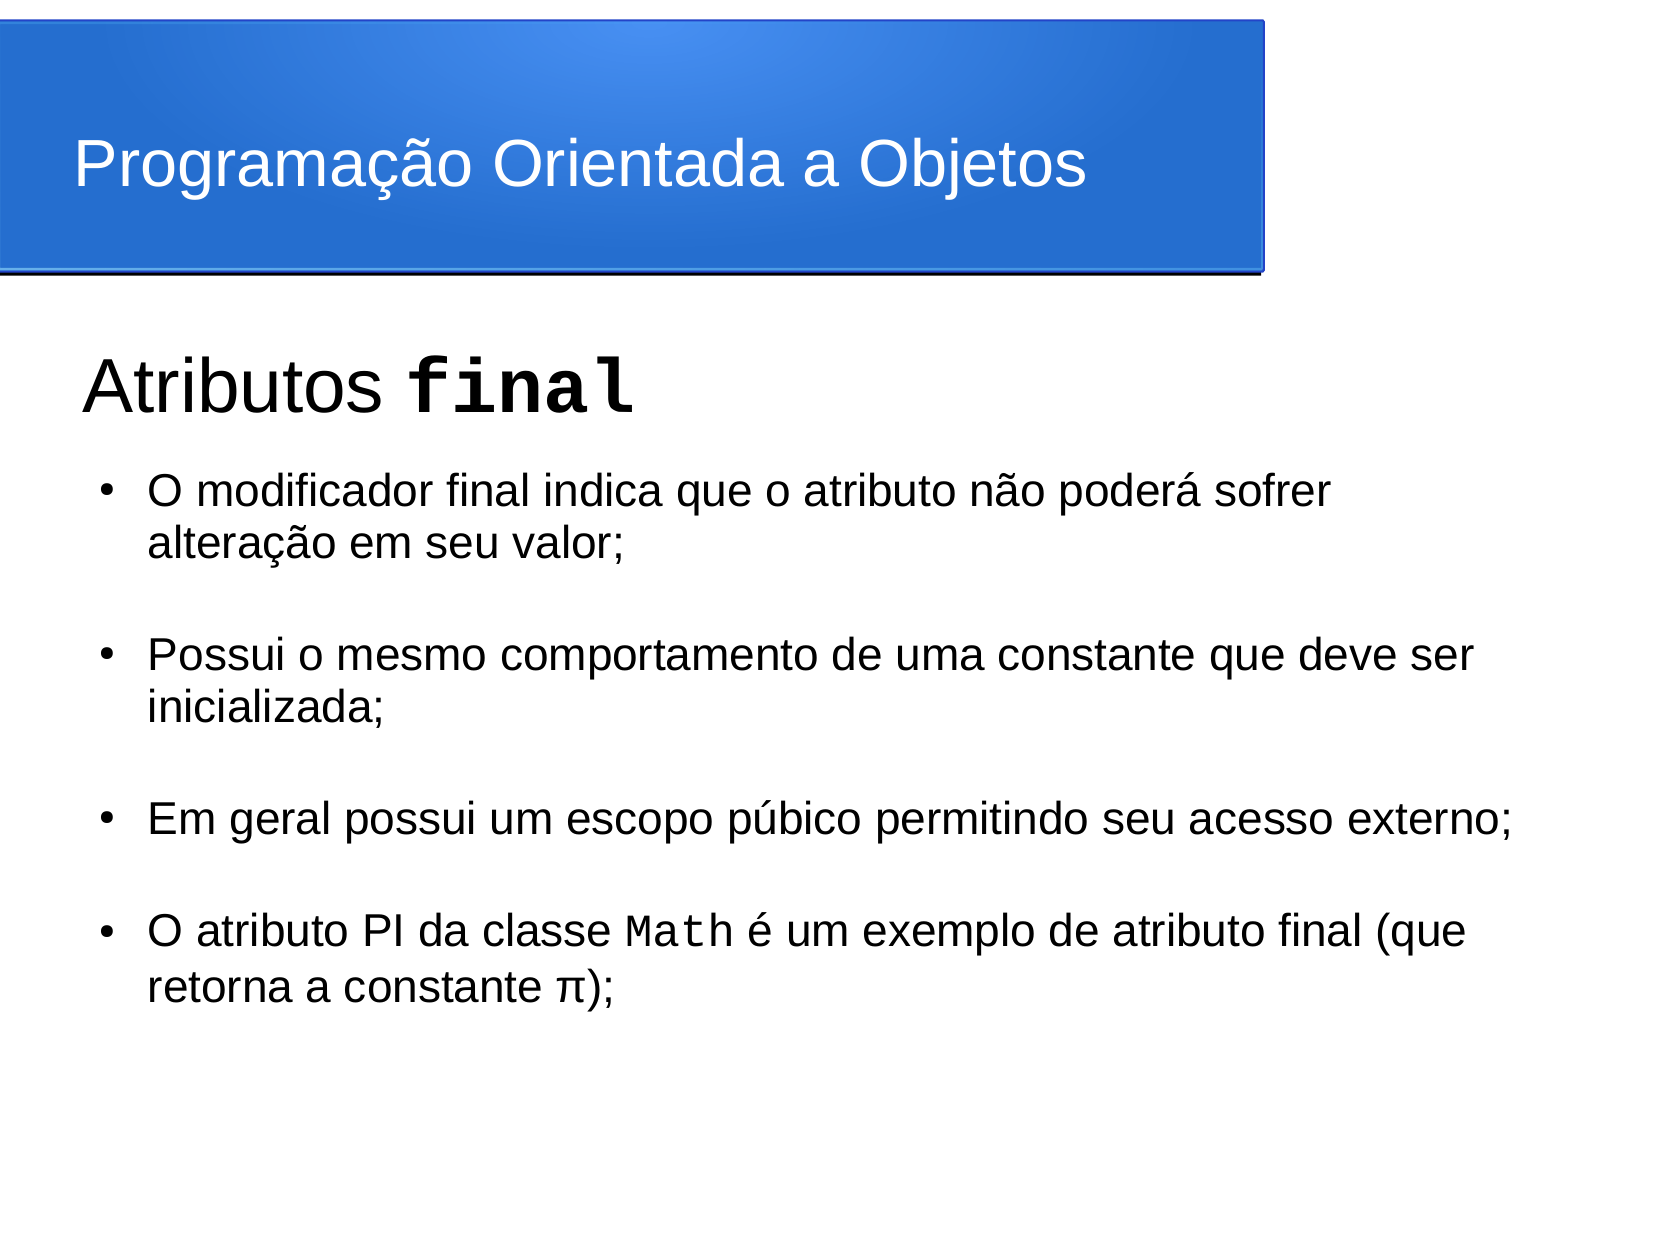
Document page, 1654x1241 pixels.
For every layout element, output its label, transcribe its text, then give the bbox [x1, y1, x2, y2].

text_box Programação Orientada a Objetos [73, 125, 1123, 201]
list Atributos final O modificador final indica que o atributo não poderá sofrer alteração em seu valor; Possui o mesmo comportamento de uma constante que deve ser inicializada; Em geral possui um escopo púbico permitindo seu acesso externo; O atributo PI da classe Math é um exemplo de atributo final (que retorna a constante π); [82, 343, 1524, 1063]
